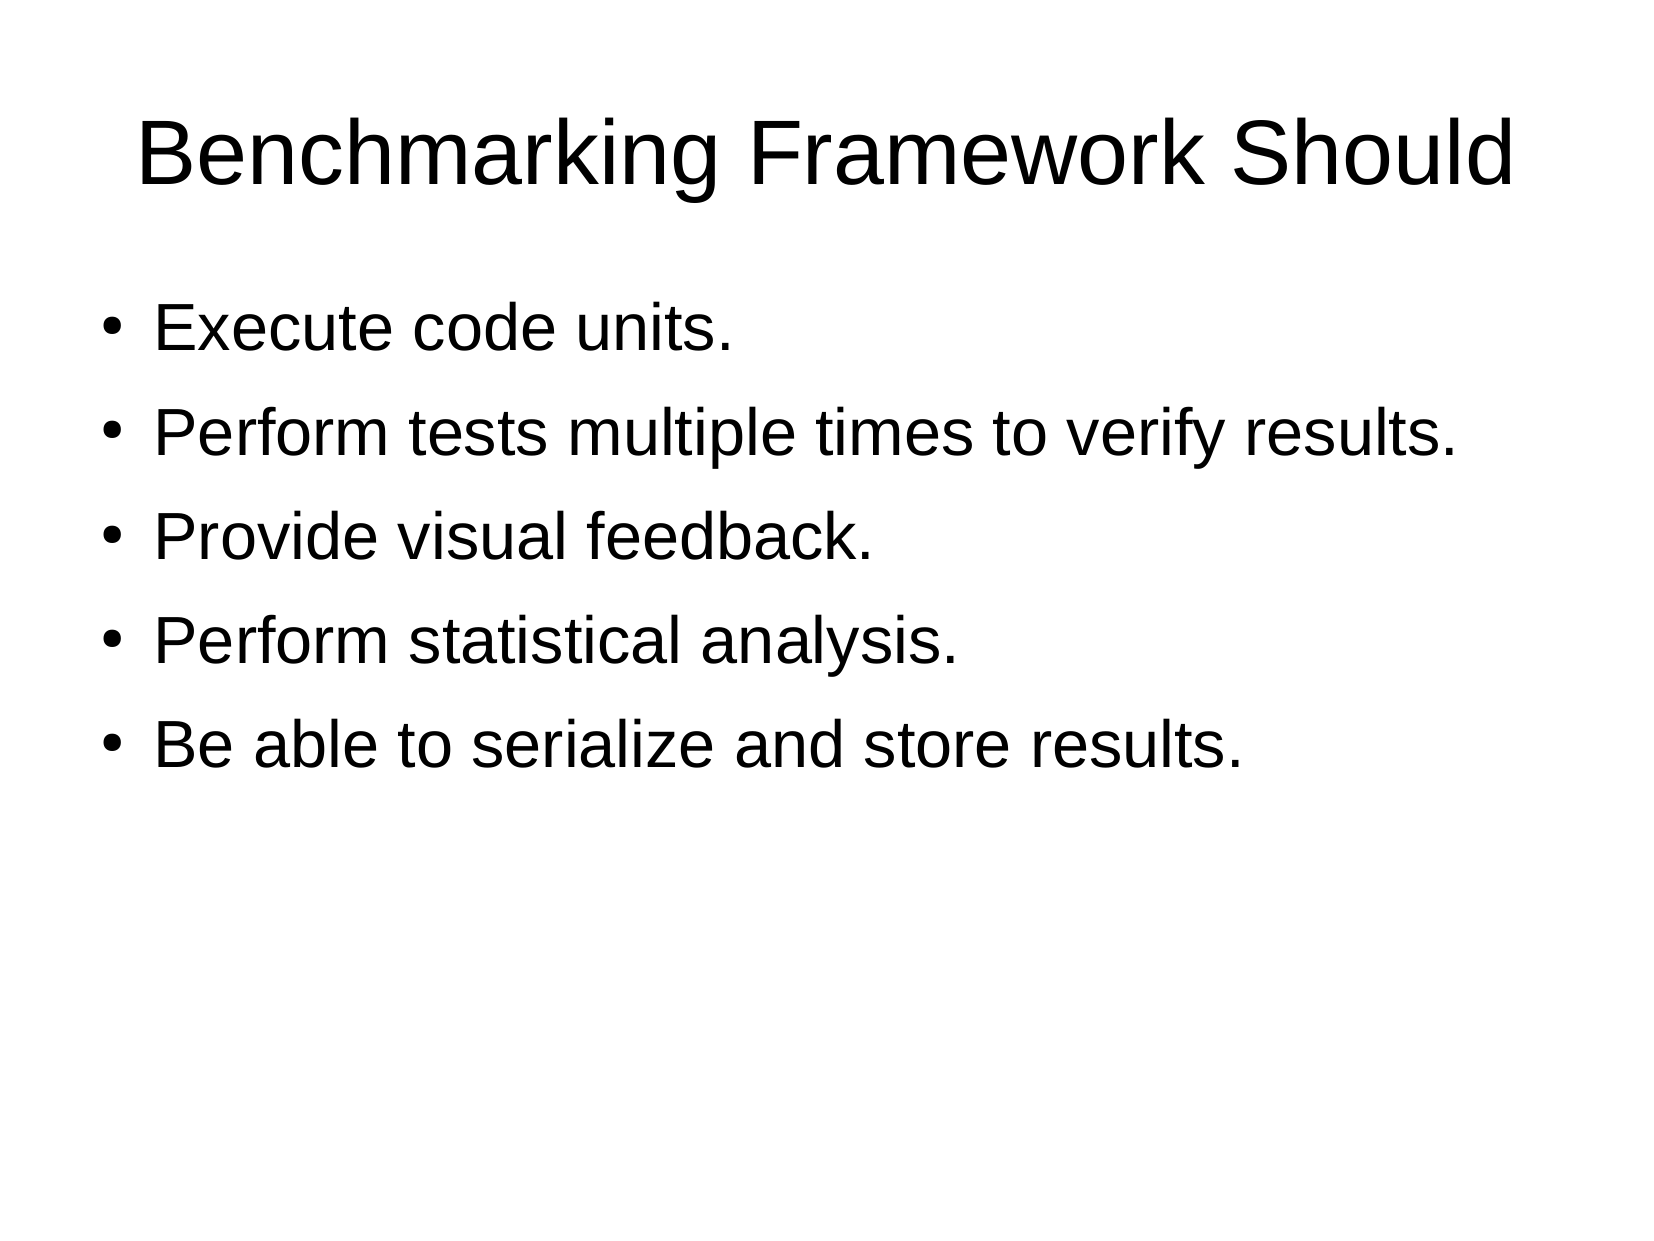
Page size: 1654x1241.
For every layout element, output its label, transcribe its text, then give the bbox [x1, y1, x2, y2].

list Execute code units. Perform tests multiple times to verify results. Provide visual feedback. Perform statistical analysis. Be able to serialize and store results. [82, 290, 1571, 1010]
title Benchmarking Framework Should [82, 49, 1571, 257]
